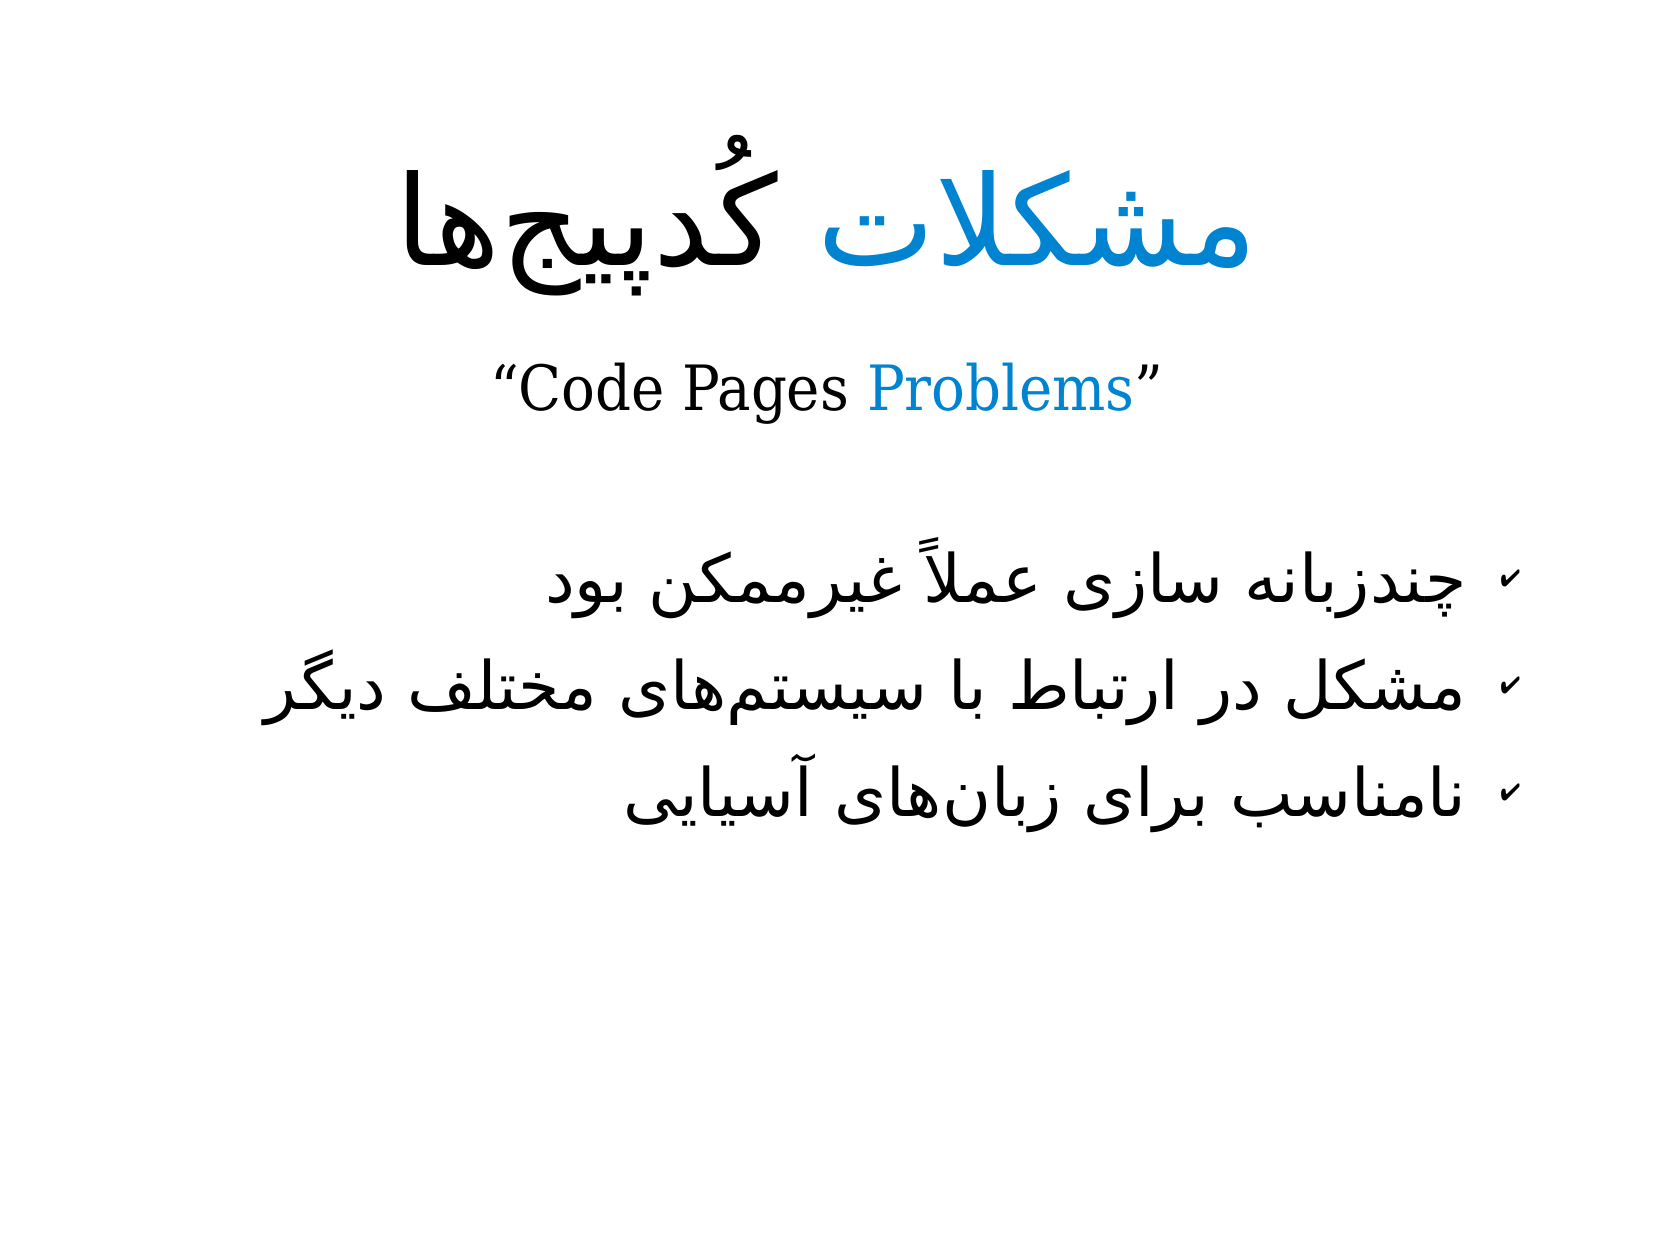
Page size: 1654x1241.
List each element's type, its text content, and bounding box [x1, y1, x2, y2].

text_box مشکلات کُدپیج‌ها “Code Pages Problems” [82, 49, 1571, 526]
list چندزبانه سازی عملاً غیرممکن بود مشکل در ارتباط با سیستم‌های مختلف دیگر نامناسب برای زبان‌های آسیایی [82, 540, 1538, 995]
